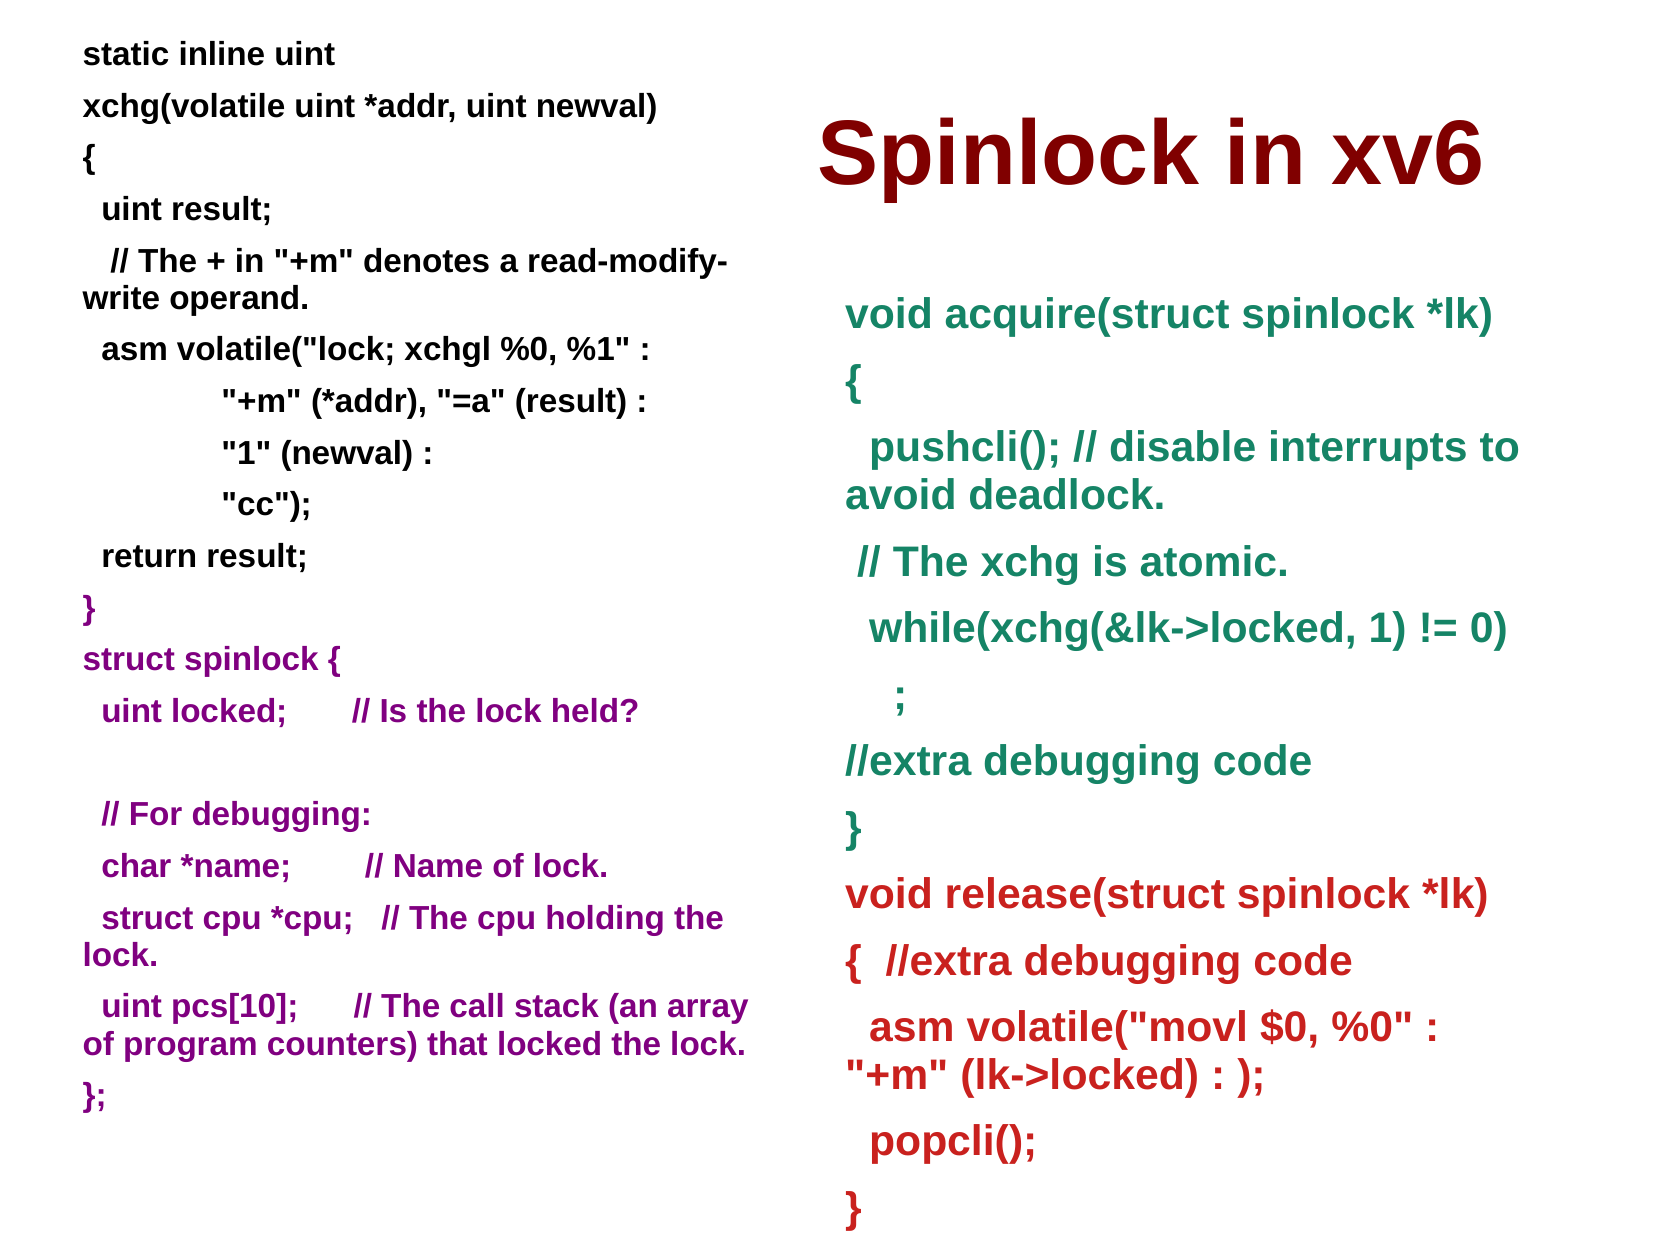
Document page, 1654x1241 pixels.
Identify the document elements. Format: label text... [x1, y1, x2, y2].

list void acquire(struct spinlock *lk) { pushcli(); // disable interrupts to avoid deadlock. // The xchg is atomic. while(xchg(&lk->locked, 1) != 0) ; //extra debugging code } void release(struct spinlock *lk) { //extra debugging code asm volatile("movl $0, %0" : "+m" (lk->locked) : ); popcli(); } [845, 290, 1548, 1241]
title Spinlock in xv6 [732, 16, 1571, 290]
list static inline uint xchg(volatile uint *addr, uint newval) { uint result; // The + in "+m" denotes a read-modify-write operand. asm volatile("lock; xchgl %0, %1" : "+m" (*addr), "=a" (result) : "1" (newval) : "cc"); return result; } struct spinlock { uint locked; // Is the lock held? // For debugging: char *name; // Name of lock. struct cpu *cpu; // The cpu holding the lock. uint pcs[10]; // The call stack (an array of program counters) that locked the lock. }; [82, 35, 780, 1134]
